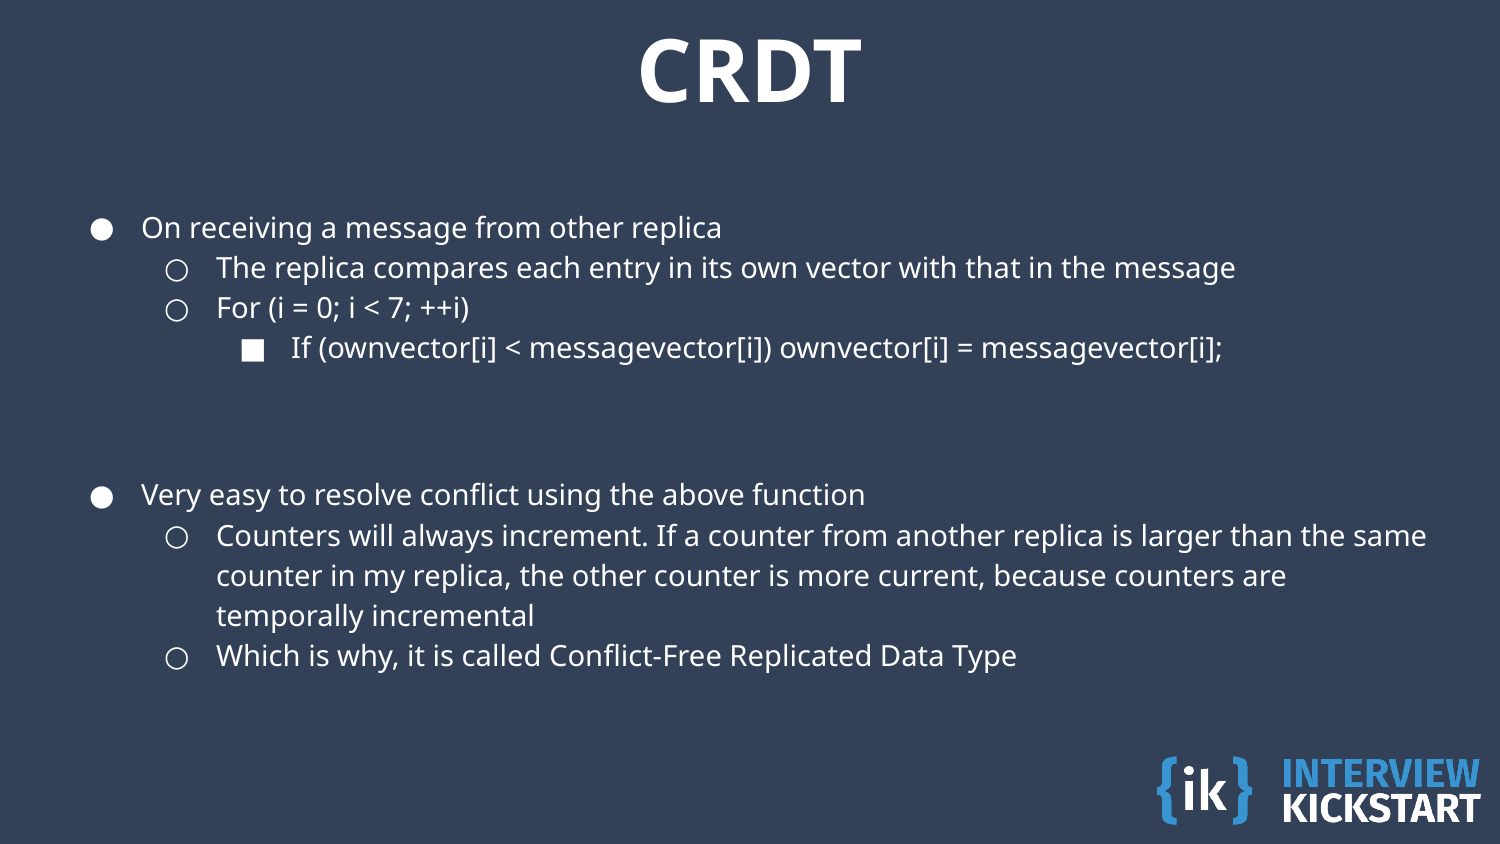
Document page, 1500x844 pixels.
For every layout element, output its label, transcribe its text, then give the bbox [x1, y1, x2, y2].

picture [1151, 751, 1491, 830]
title CRDT [51, 0, 1449, 94]
list On receiving a message from other replica The replica compares each entry in its own vector with that in the message For (i = 0; i < 7; ++i) If (ownvector[i] < messagevector[i]) ownvector[i] = messagevector[i]; Very easy to resolve conflict using the above function Counters will always increment. If a counter from another replica is larger than the same counter in my replica, the other counter is more current, because counters are temporally incremental Which is why, it is called Conflict-Free Replicated Data Type [51, 189, 1449, 750]
